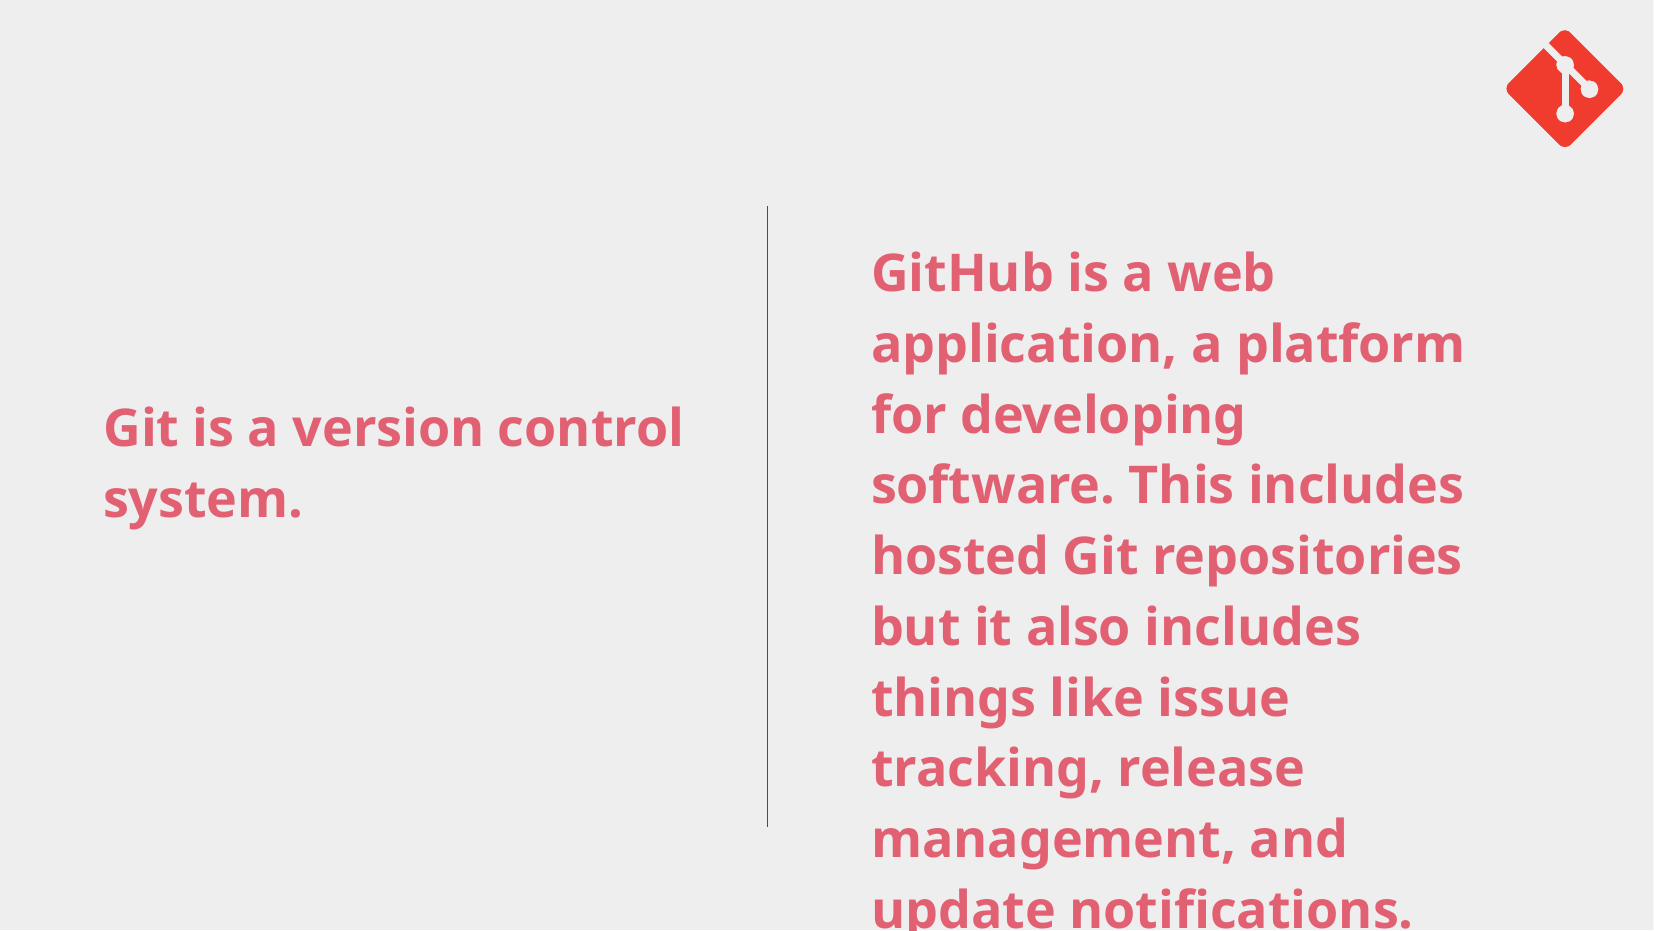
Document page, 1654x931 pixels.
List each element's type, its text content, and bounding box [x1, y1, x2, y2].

text_box Git is a version control system. [88, 383, 739, 516]
text_box GitHub is a web application, a platform for developing software. This includes hosted Git repositories but it also includes things like issue tracking, release management, and update notifications. [856, 228, 1506, 768]
picture [1505, 29, 1625, 148]
